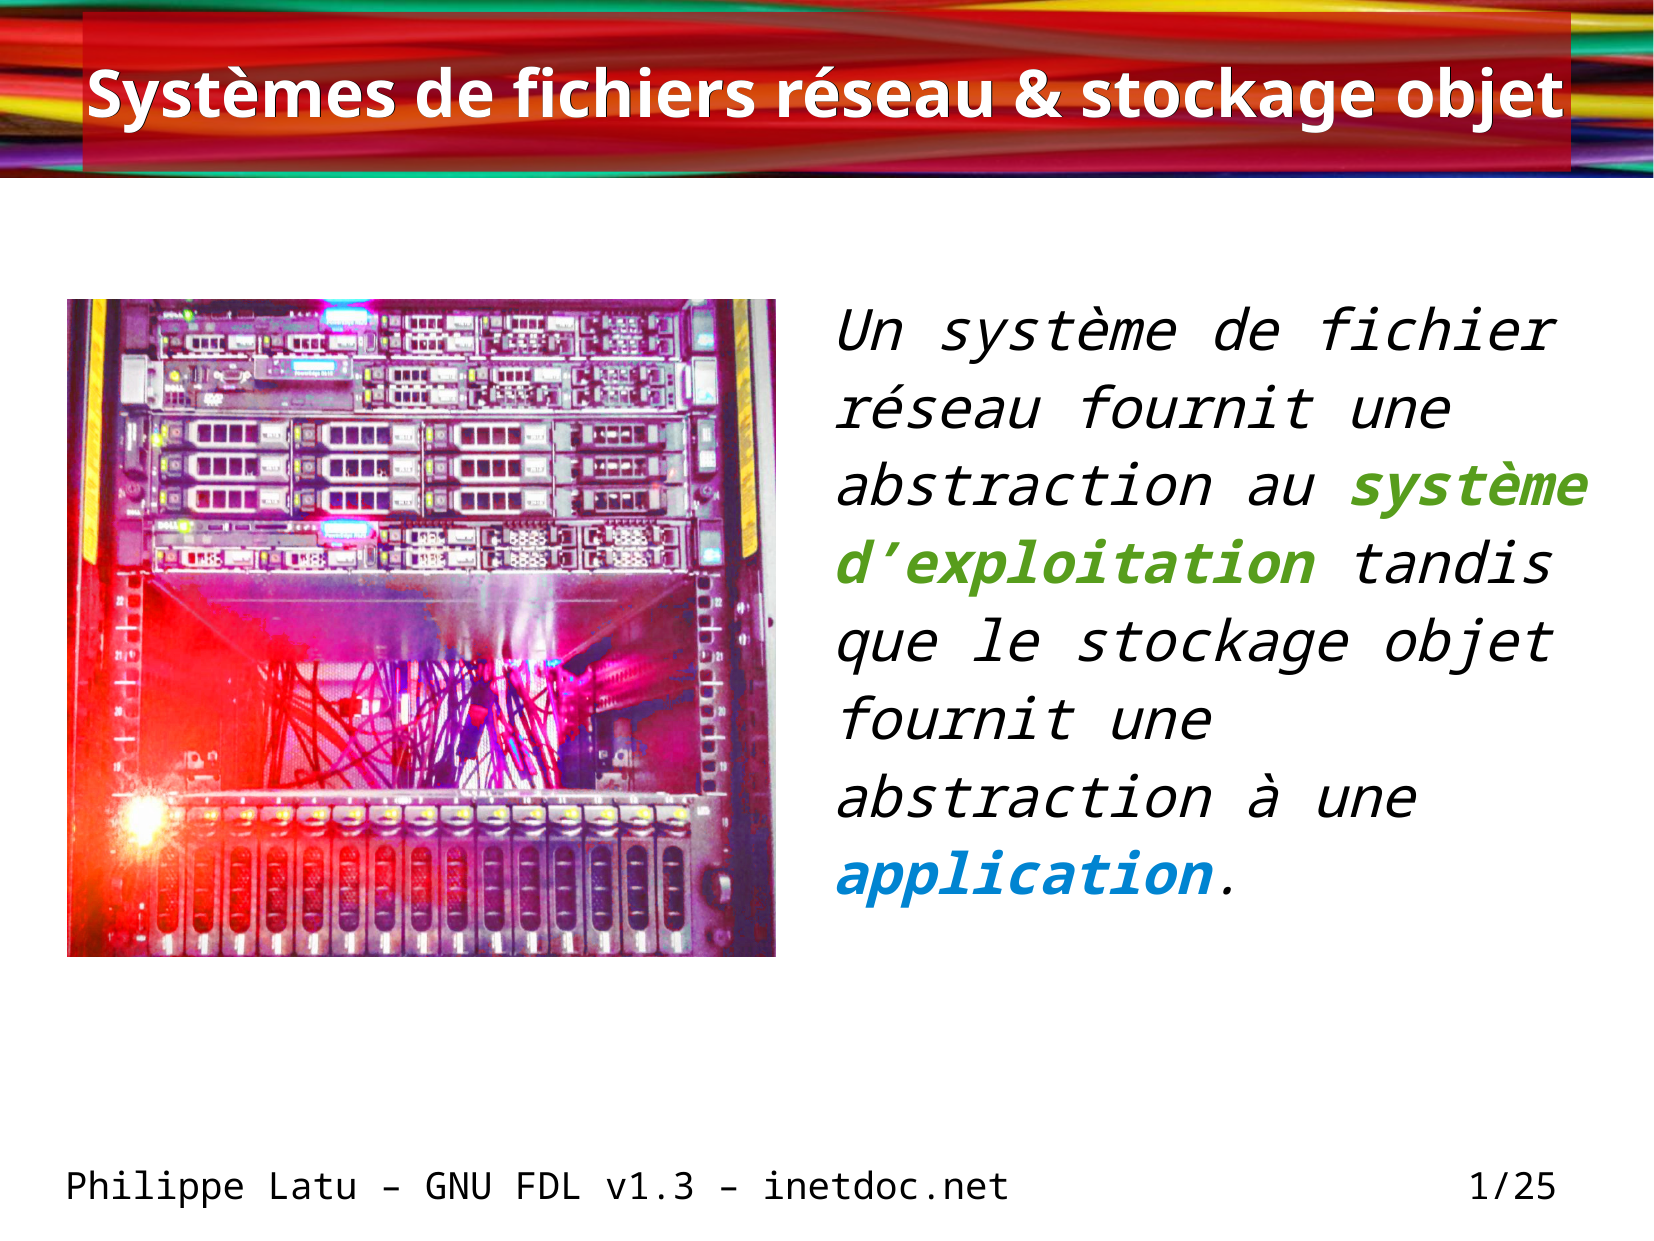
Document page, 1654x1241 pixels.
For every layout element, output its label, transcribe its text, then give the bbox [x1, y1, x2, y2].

picture [0, 0, 1654, 178]
text_box Philippe Latu – GNU FDL v1.3 – inetdoc.net <numéro>/25 [59, 1133, 1595, 1237]
text_box Un système de fichier réseau fournit une abstraction au système d’exploitation tandis que le stockage objet fournit une abstraction à une application. [826, 283, 1595, 969]
title Systèmes de fichiers réseau & stockage objet [82, 11, 1571, 172]
picture [67, 299, 776, 957]
